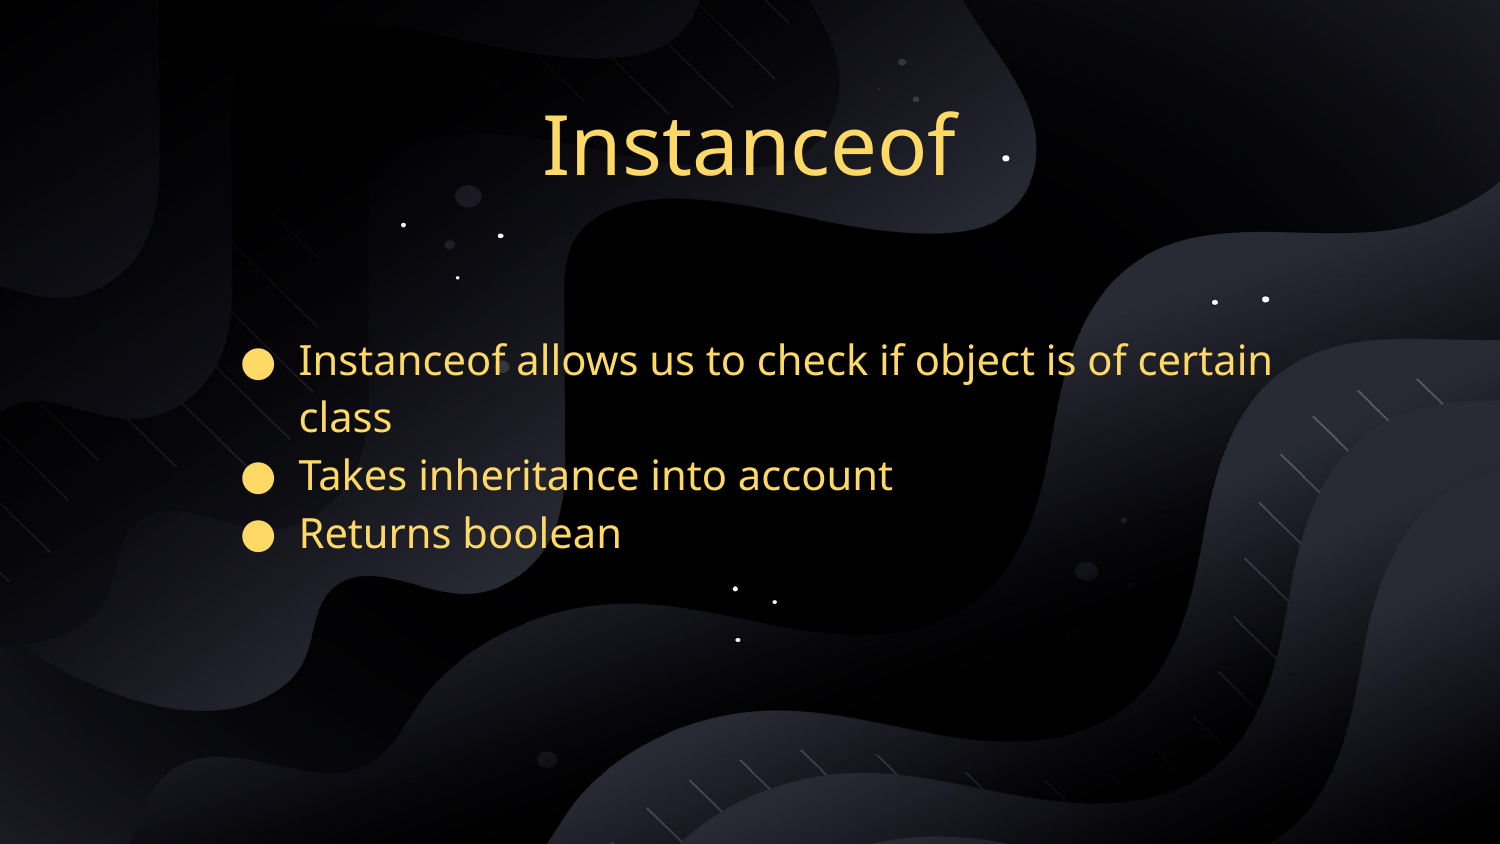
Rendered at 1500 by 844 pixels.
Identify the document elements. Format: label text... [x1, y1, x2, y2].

list Instanceof allows us to check if object is of certain class Takes inheritance into account Returns boolean [215, 322, 1284, 584]
picture [0, 0, 1500, 844]
title Instanceof [200, 48, 1300, 237]
